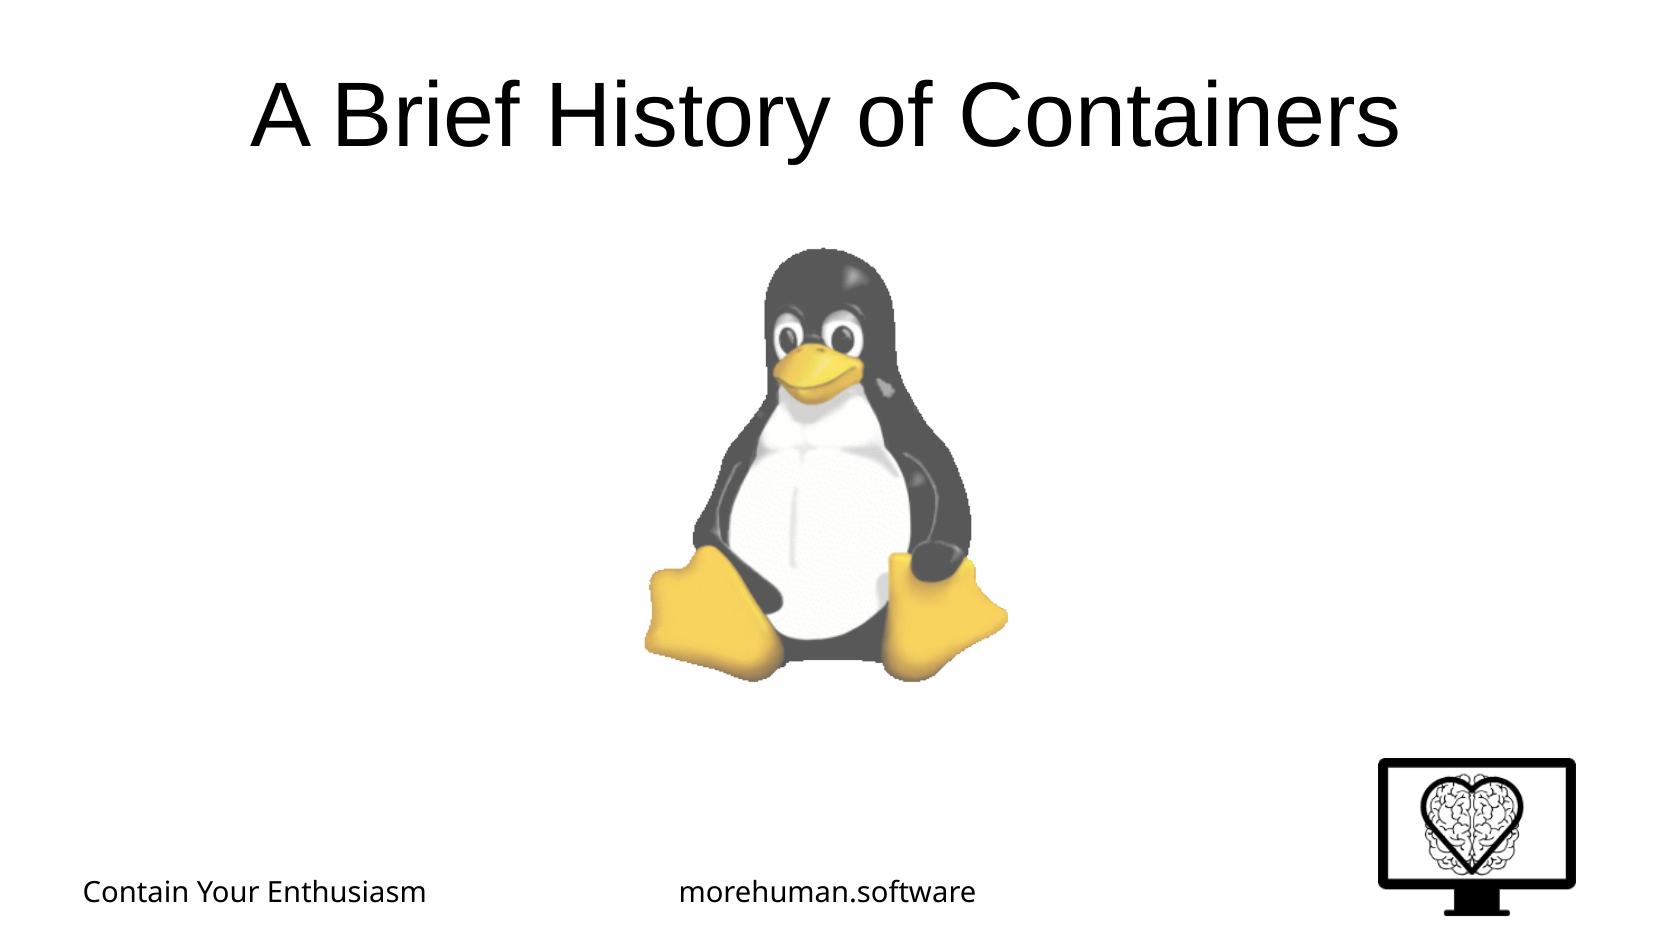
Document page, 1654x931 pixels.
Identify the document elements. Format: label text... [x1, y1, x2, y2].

picture [633, 236, 1020, 694]
picture [1378, 758, 1576, 925]
title A Brief History of Containers [82, 37, 1571, 193]
